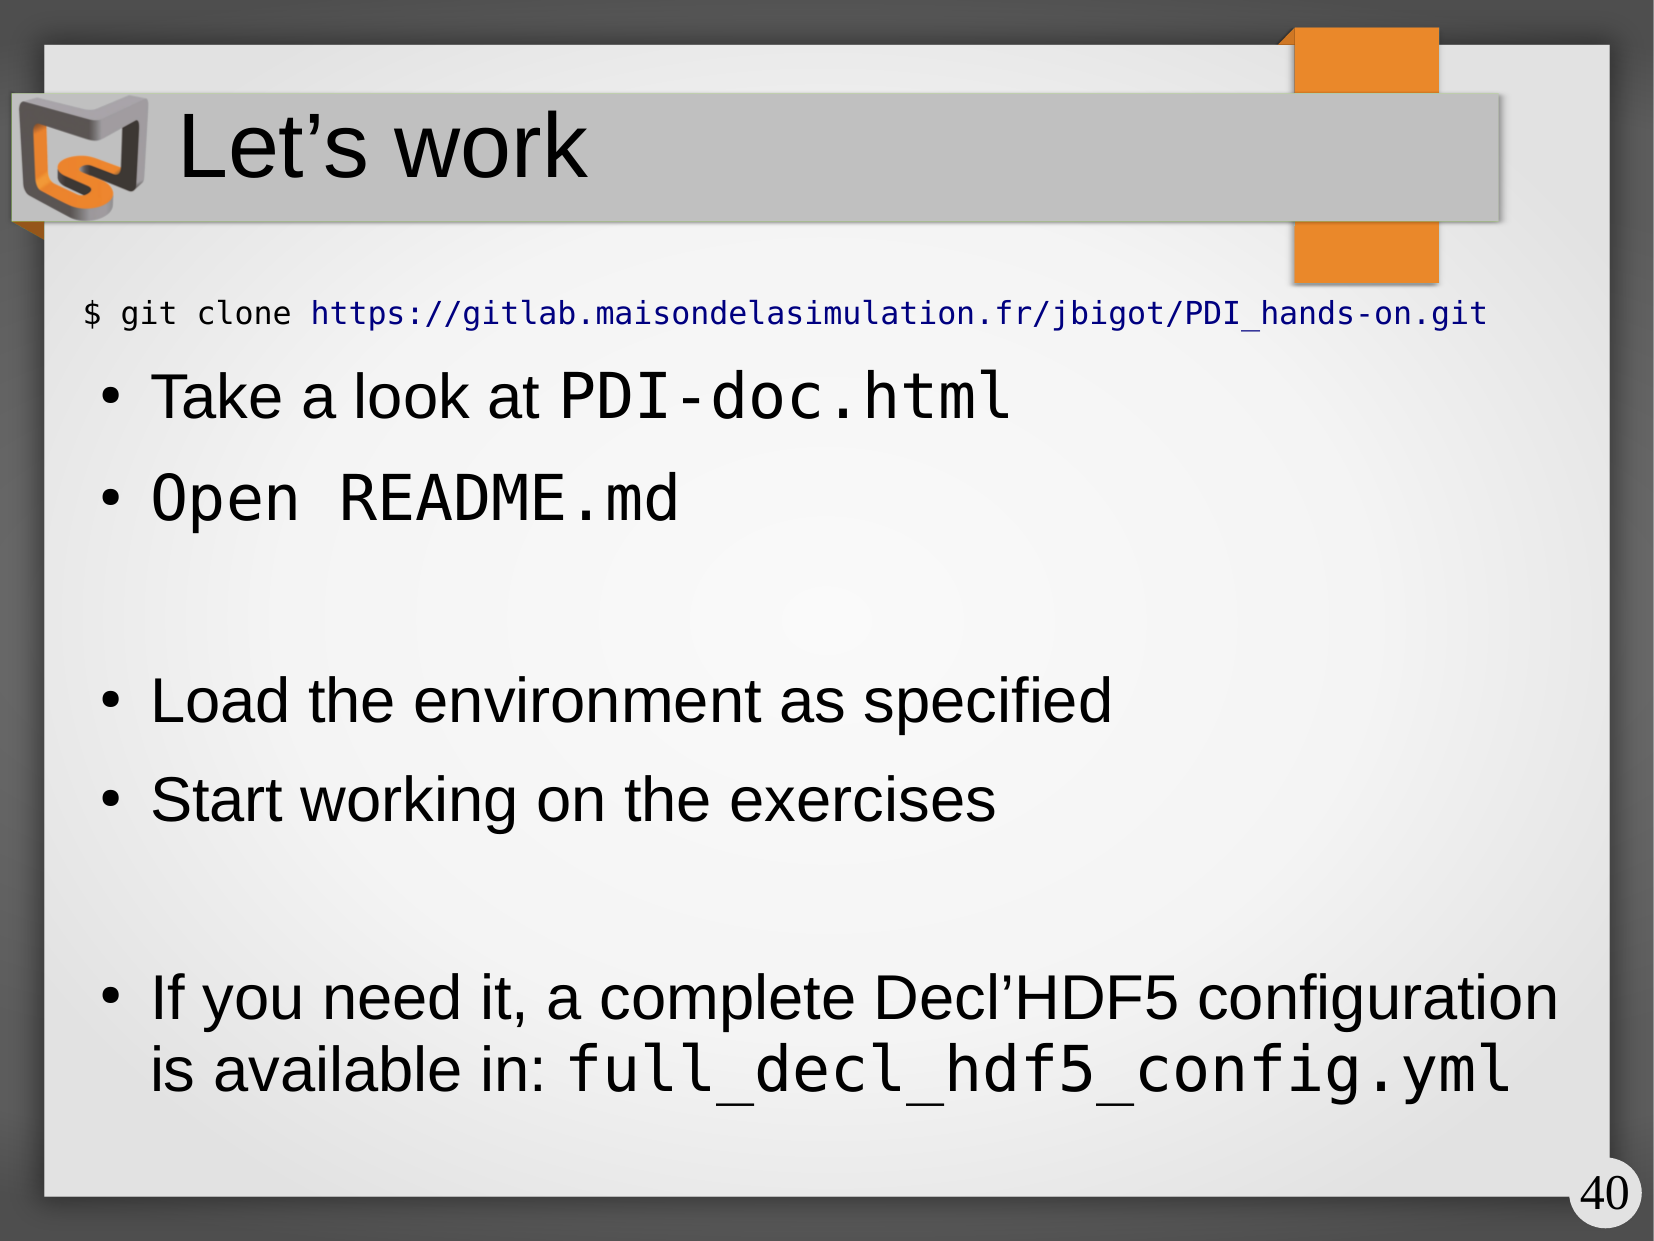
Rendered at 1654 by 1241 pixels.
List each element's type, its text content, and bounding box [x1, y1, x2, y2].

picture [0, 0, 1654, 1241]
title Let’s work [177, 94, 1477, 213]
list $ git clone https://gitlab.maisondelasimulation.fr/jbigot/PDI_hands-on.git Take a look at PDI-doc.html Open README.md Load the environment as specified Start working on the exercises If you need it, a complete Decl’HDF5 configuration is available in: full_decl_hdf5_config.yml [82, 295, 1571, 1122]
